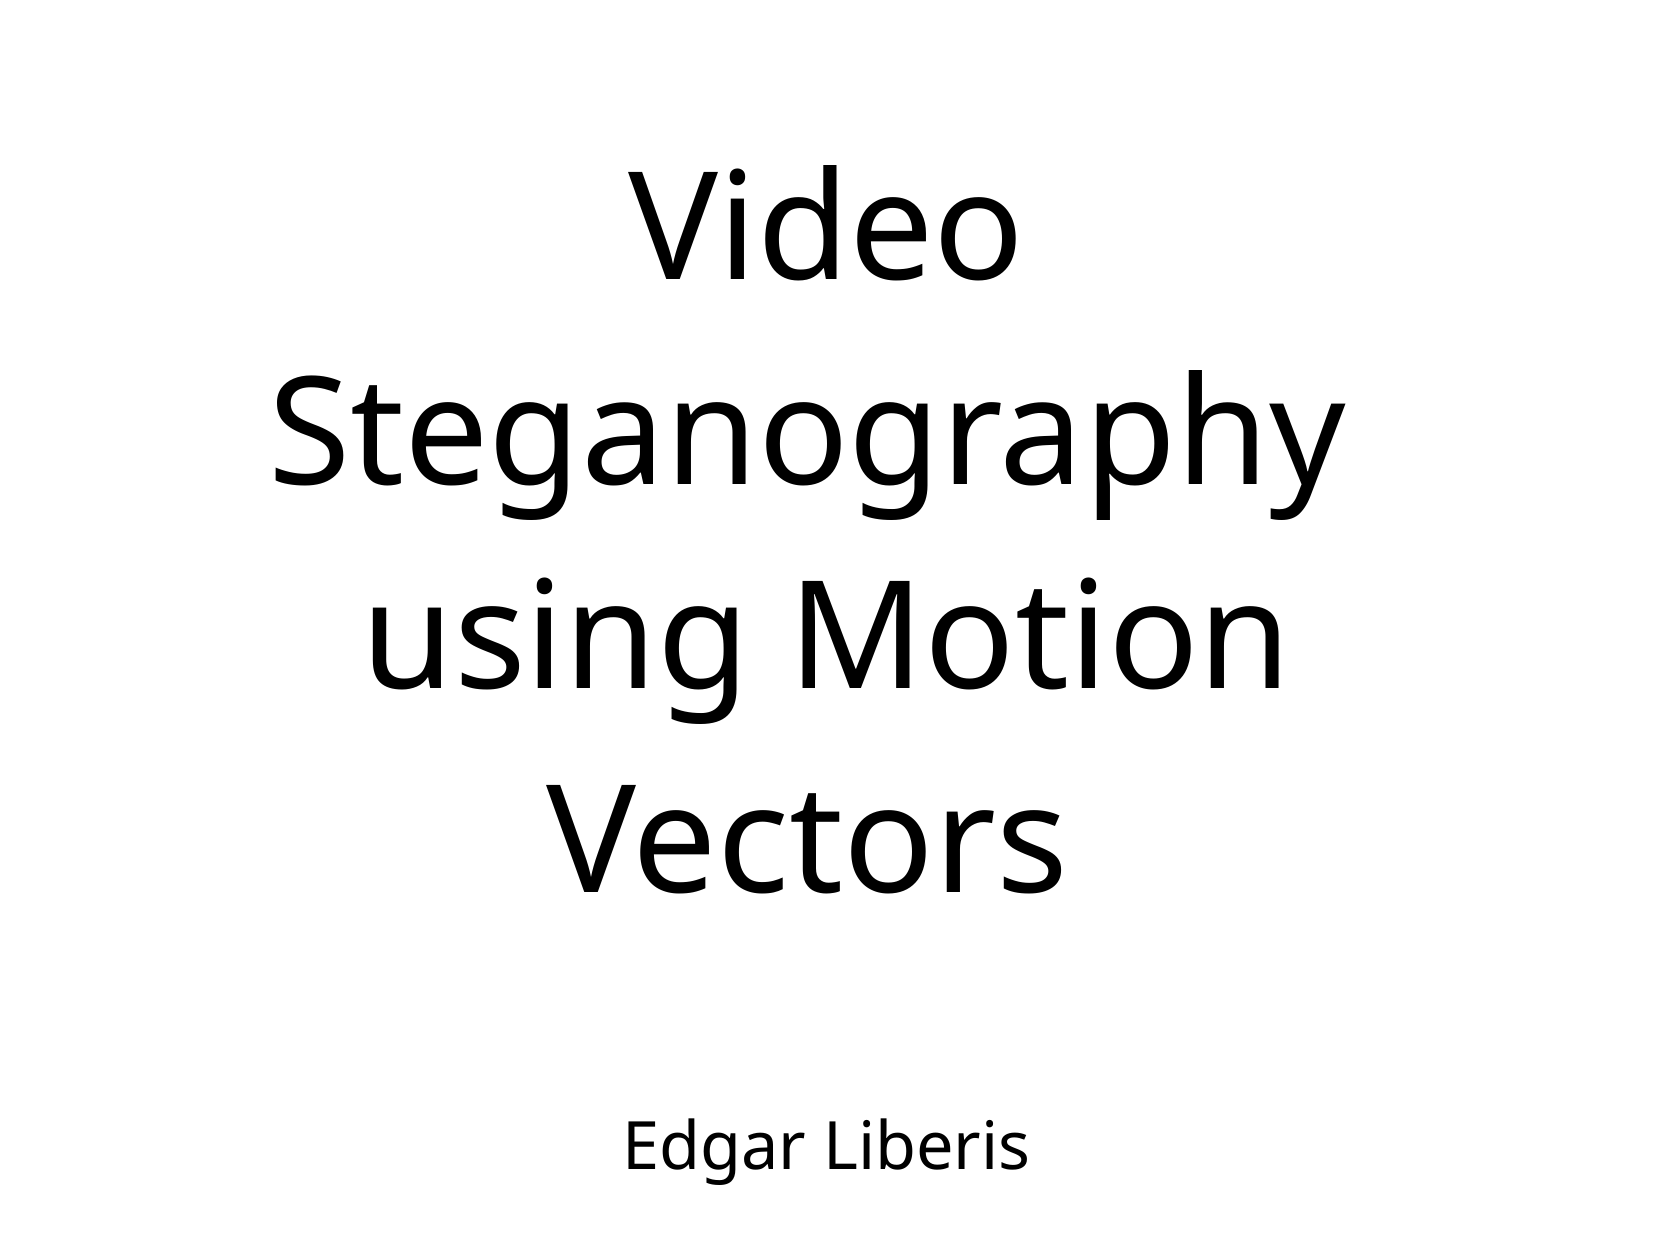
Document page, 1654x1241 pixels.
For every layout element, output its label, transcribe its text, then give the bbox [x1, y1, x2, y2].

subtitle Edgar Liberis [82, 1105, 1571, 1182]
title Video Steganography using Motion Vectors [82, 265, 1571, 792]
